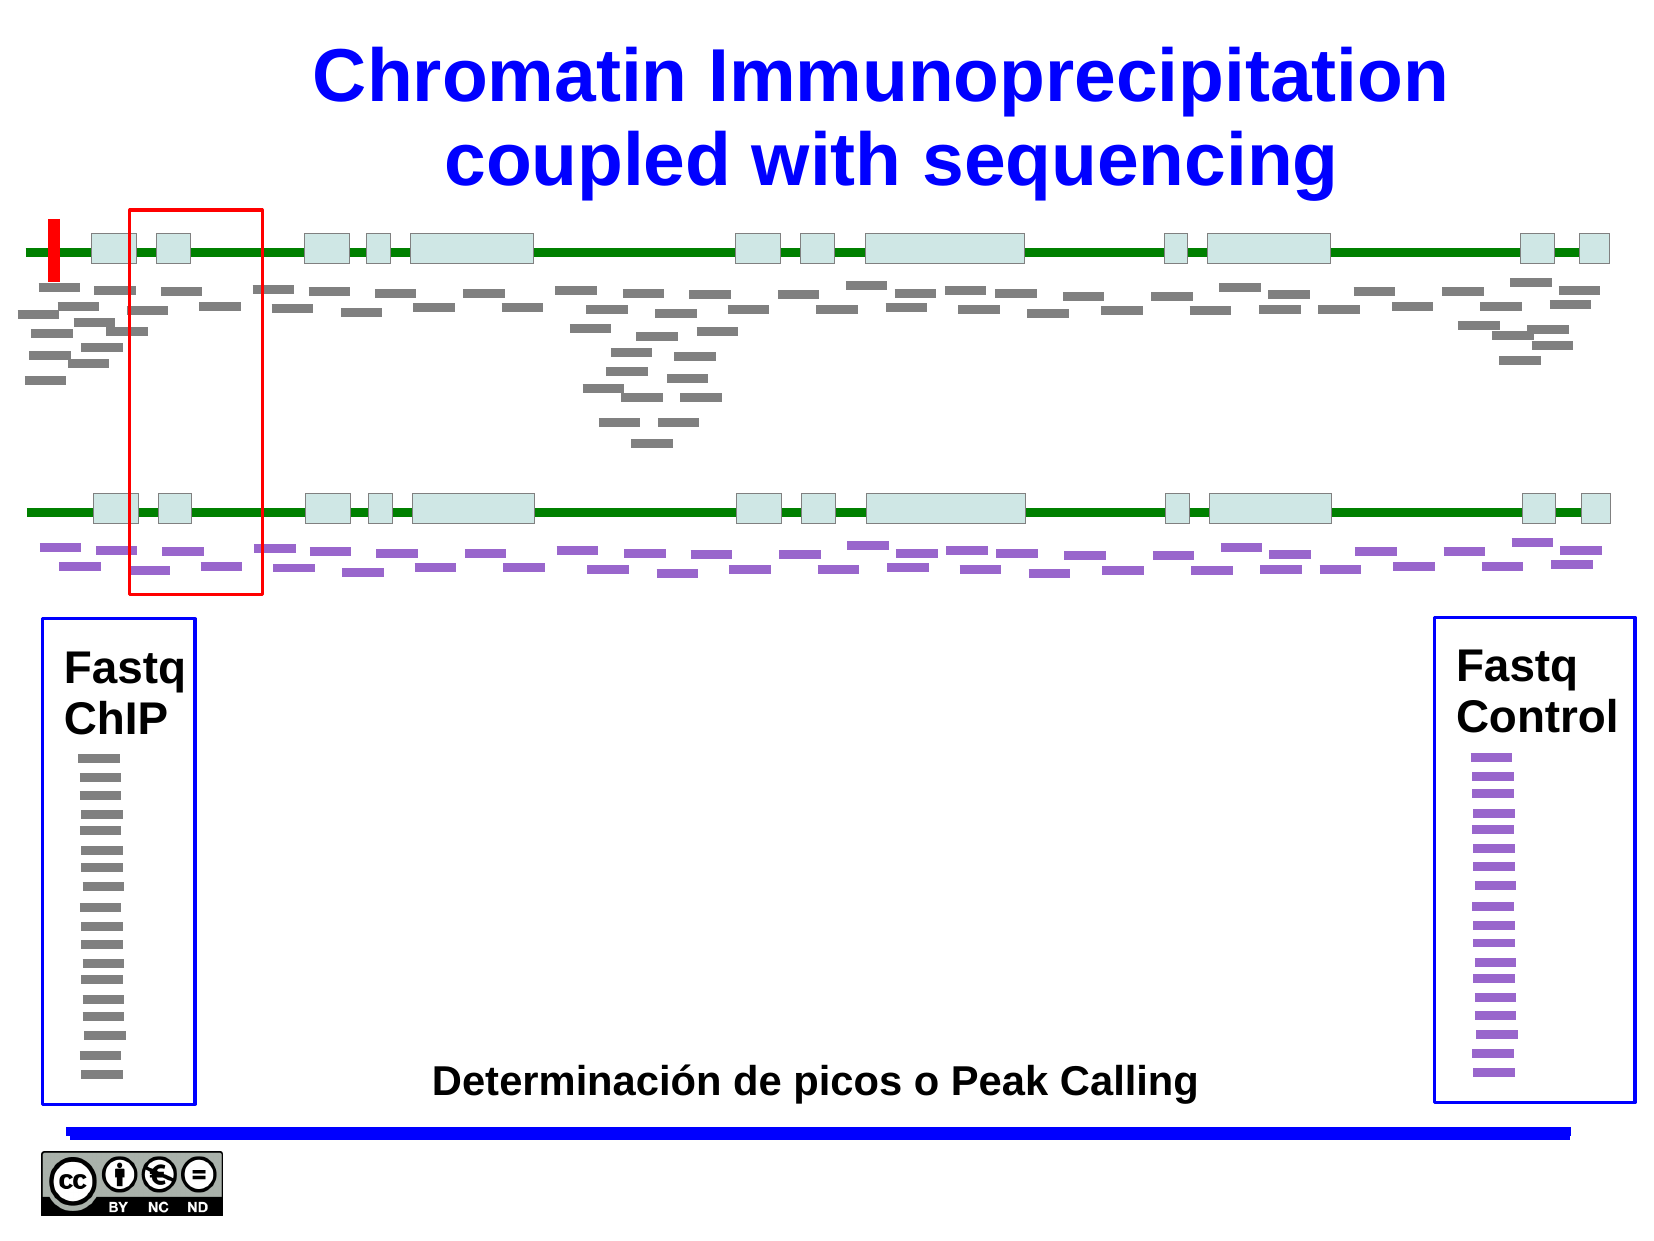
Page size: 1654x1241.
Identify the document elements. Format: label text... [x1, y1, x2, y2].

text_box [1434, 617, 1636, 1103]
text_box [42, 618, 196, 1105]
text_box Determinación de picos o Peak Calling [417, 1050, 1603, 1112]
picture [41, 1151, 223, 1216]
text_box [1165, 493, 1190, 524]
text_box [1207, 233, 1331, 264]
text_box [305, 493, 351, 524]
text_box [368, 493, 393, 524]
text_box [1579, 233, 1610, 264]
text_box [1522, 493, 1556, 524]
text_box Fastq ChIP [49, 634, 214, 752]
text_box [366, 233, 391, 264]
text_box [865, 233, 1025, 264]
text_box [412, 493, 535, 524]
text_box [91, 210, 263, 595]
text_box [800, 233, 835, 264]
text_box [1164, 233, 1188, 264]
text_box [410, 233, 534, 264]
text_box [866, 493, 1026, 524]
text_box Fastq Control [1441, 632, 1634, 750]
text_box [1209, 493, 1332, 524]
text_box [735, 233, 781, 264]
text_box [1581, 493, 1611, 524]
text_box [736, 493, 782, 524]
title Chromatin Immunoprecipitation coupled with sequencing [147, 13, 1636, 222]
text_box [801, 493, 836, 524]
text_box [1520, 233, 1555, 264]
text_box [304, 233, 350, 264]
